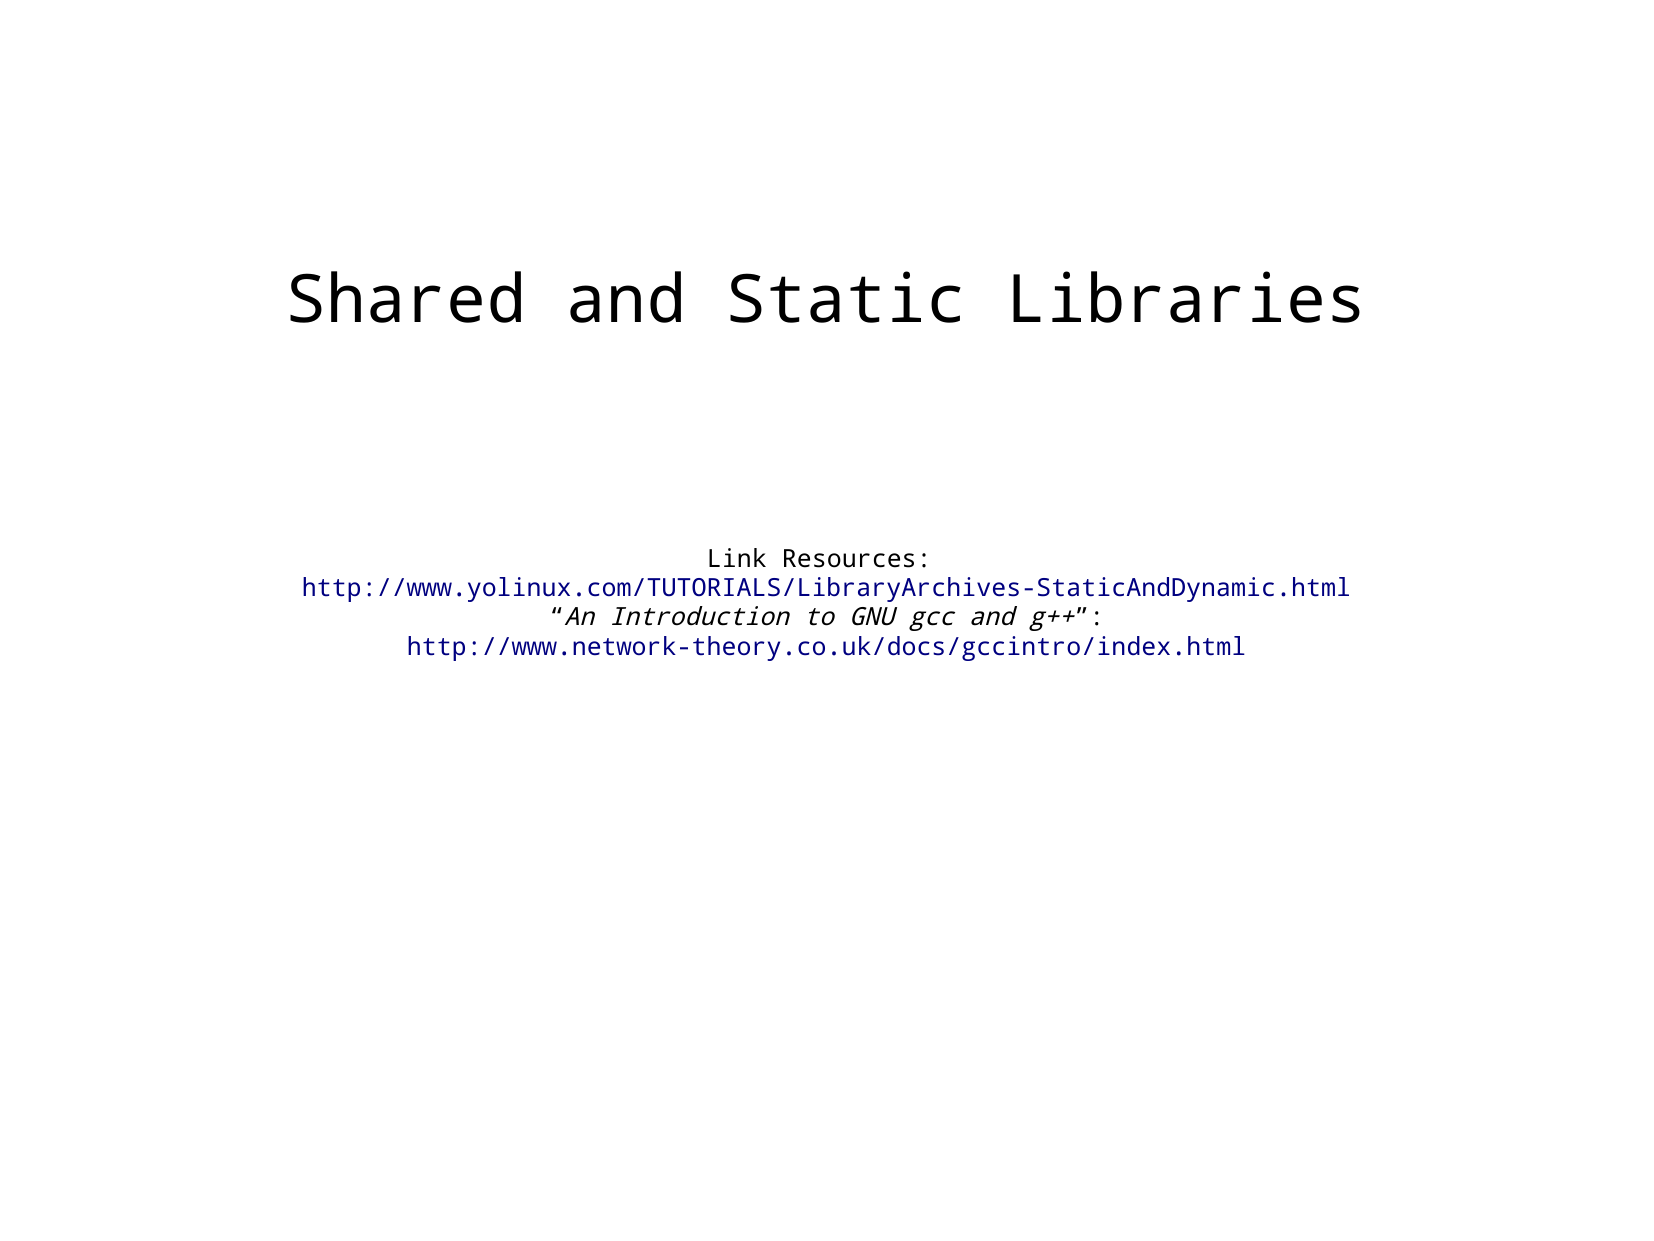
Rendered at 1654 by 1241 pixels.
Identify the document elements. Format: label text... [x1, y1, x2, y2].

subtitle Shared and Static Libraries Link Resources: http://www.yolinux.com/TUTORIALS/LibraryArchives-StaticAndDynamic.html “An Introduction to GNU gcc and g++”: http://www.network-theory.co.uk/docs/gccintro/index.html [82, 49, 1571, 1010]
